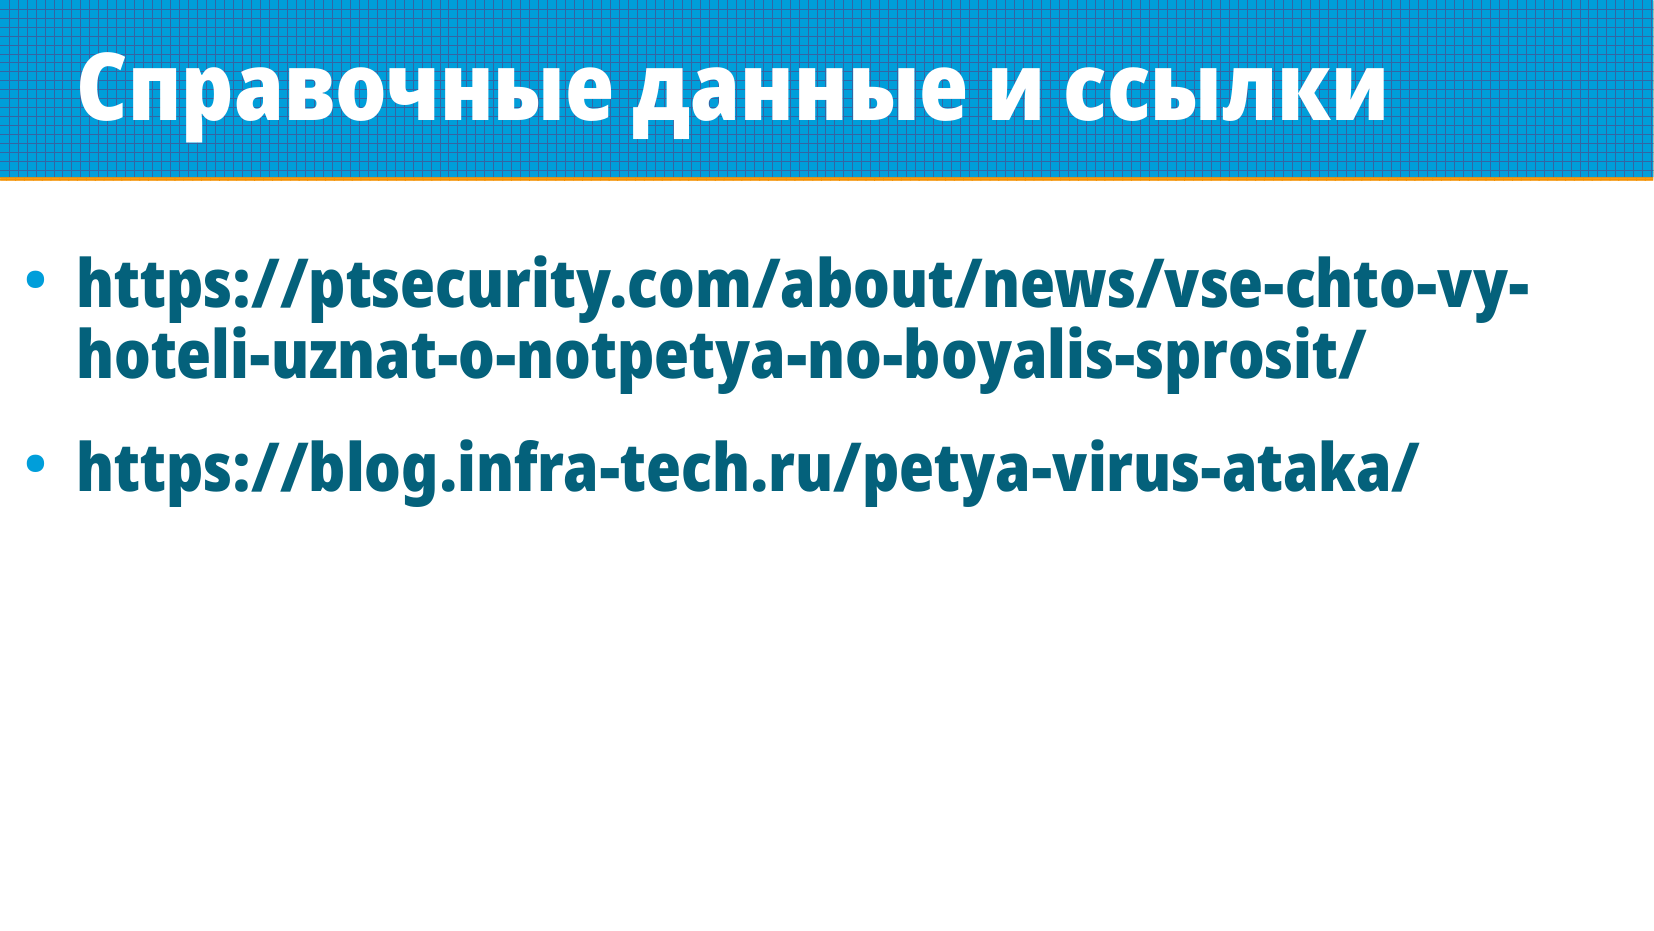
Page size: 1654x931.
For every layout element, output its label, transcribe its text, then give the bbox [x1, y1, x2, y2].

list https://ptsecurity.com/about/news/vse-chto-vy-hoteli-uznat-o-notpetya-no-boyalis-sprosit/ https://blog.infra-tech.ru/petya-virus-ataka/ [5, 236, 1536, 857]
title Справочные данные и ссылки [76, 0, 1565, 148]
